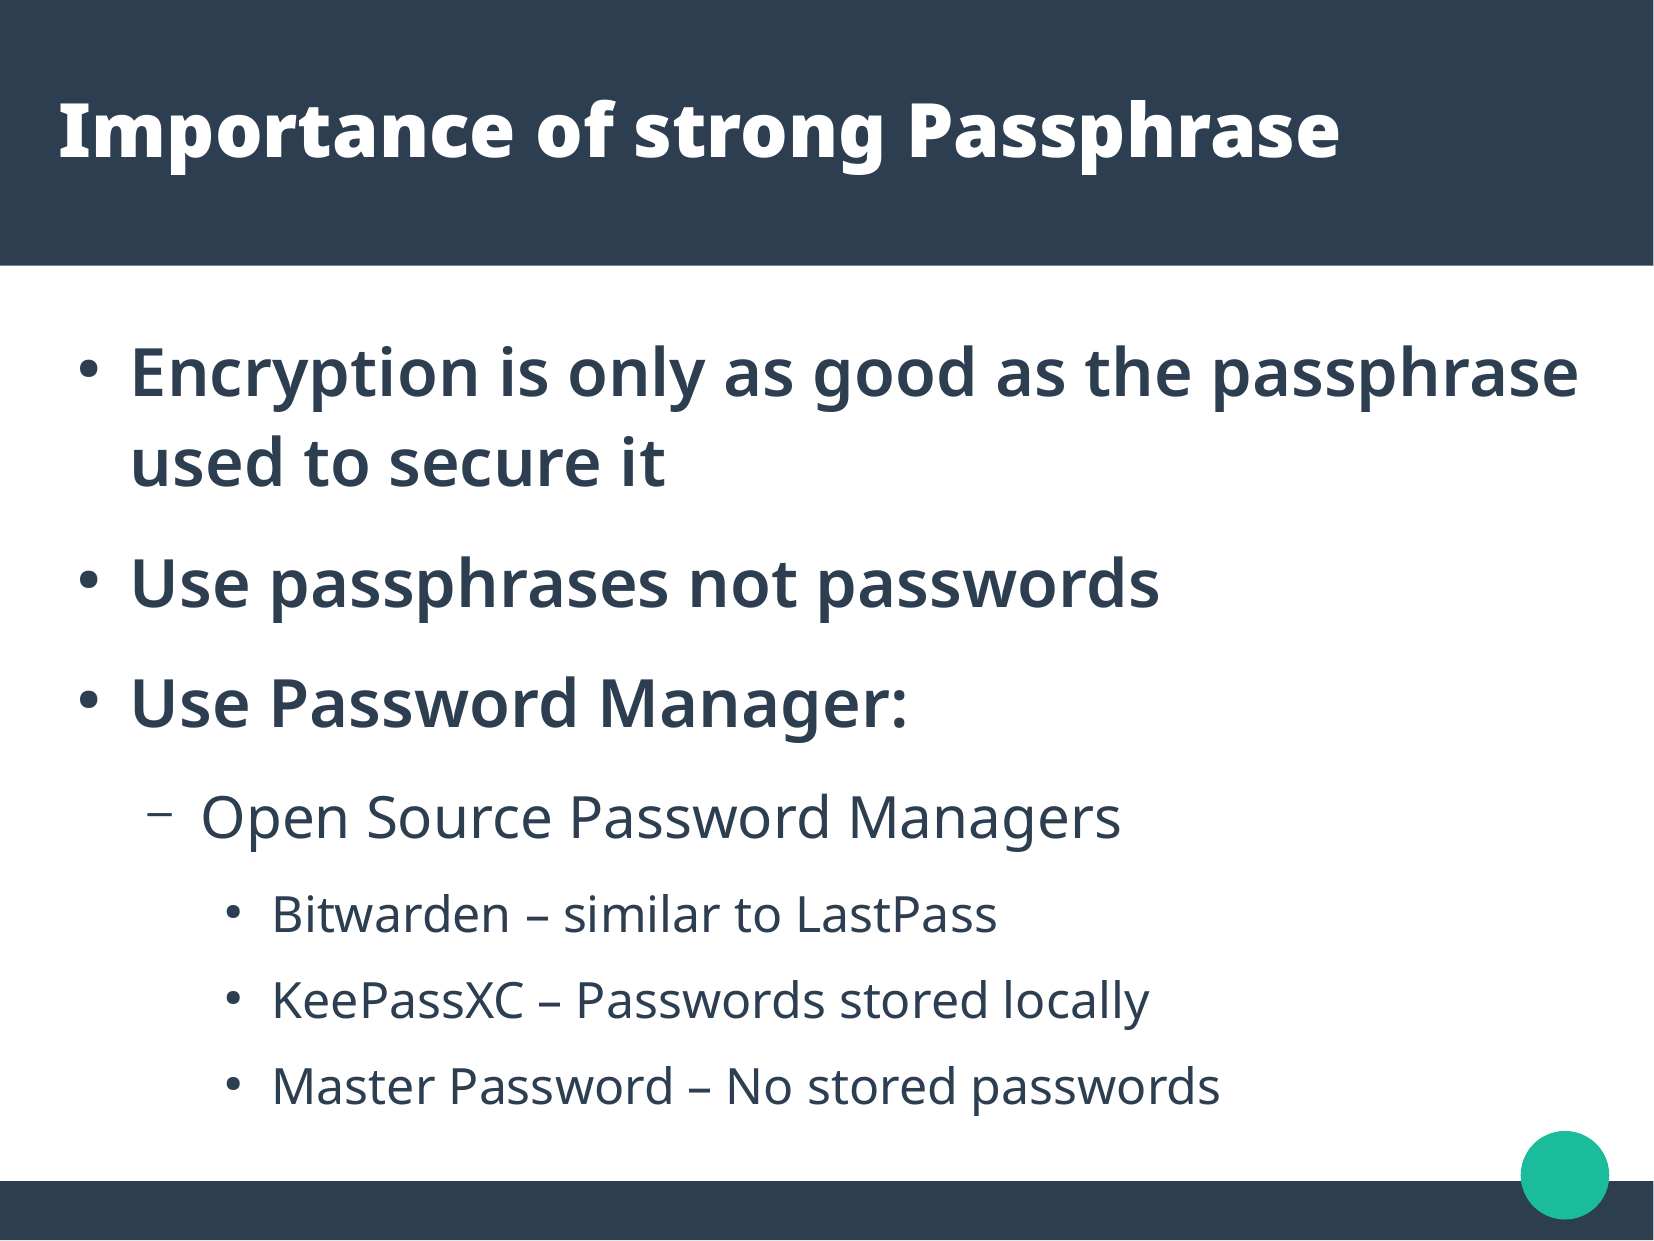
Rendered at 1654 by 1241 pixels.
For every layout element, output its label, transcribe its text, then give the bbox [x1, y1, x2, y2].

title Importance of strong Passphrase [59, 49, 1595, 207]
list Encryption is only as good as the passphrase used to secure it Use passphrases not passwords Use Password Manager: Open Source Password Managers Bitwarden – similar to LastPass KeePassXC – Passwords stored locally Master Password – No stored passwords [59, 324, 1595, 1152]
